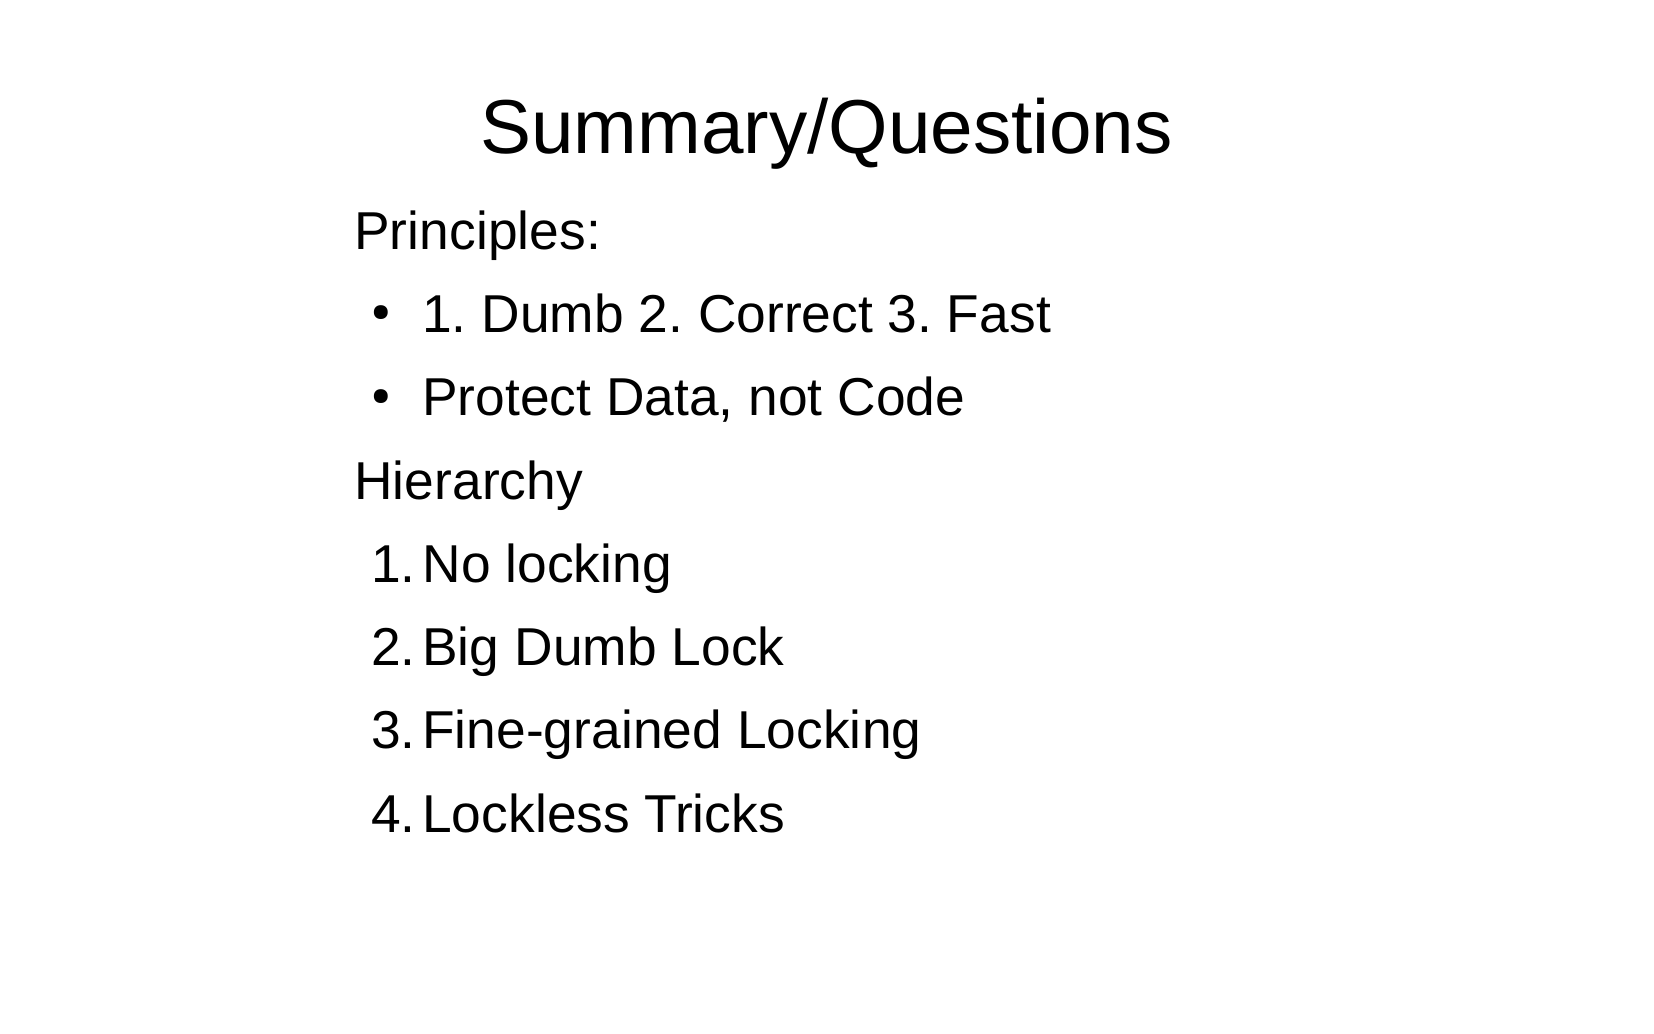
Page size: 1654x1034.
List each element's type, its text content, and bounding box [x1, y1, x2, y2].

title Summary/Questions [82, 41, 1571, 214]
list Principles: 1. Dumb 2. Correct 3. Fast Protect Data, not Code Hierarchy No locking Big Dumb Lock Fine-grained Locking Lockless Tricks [354, 200, 1571, 851]
